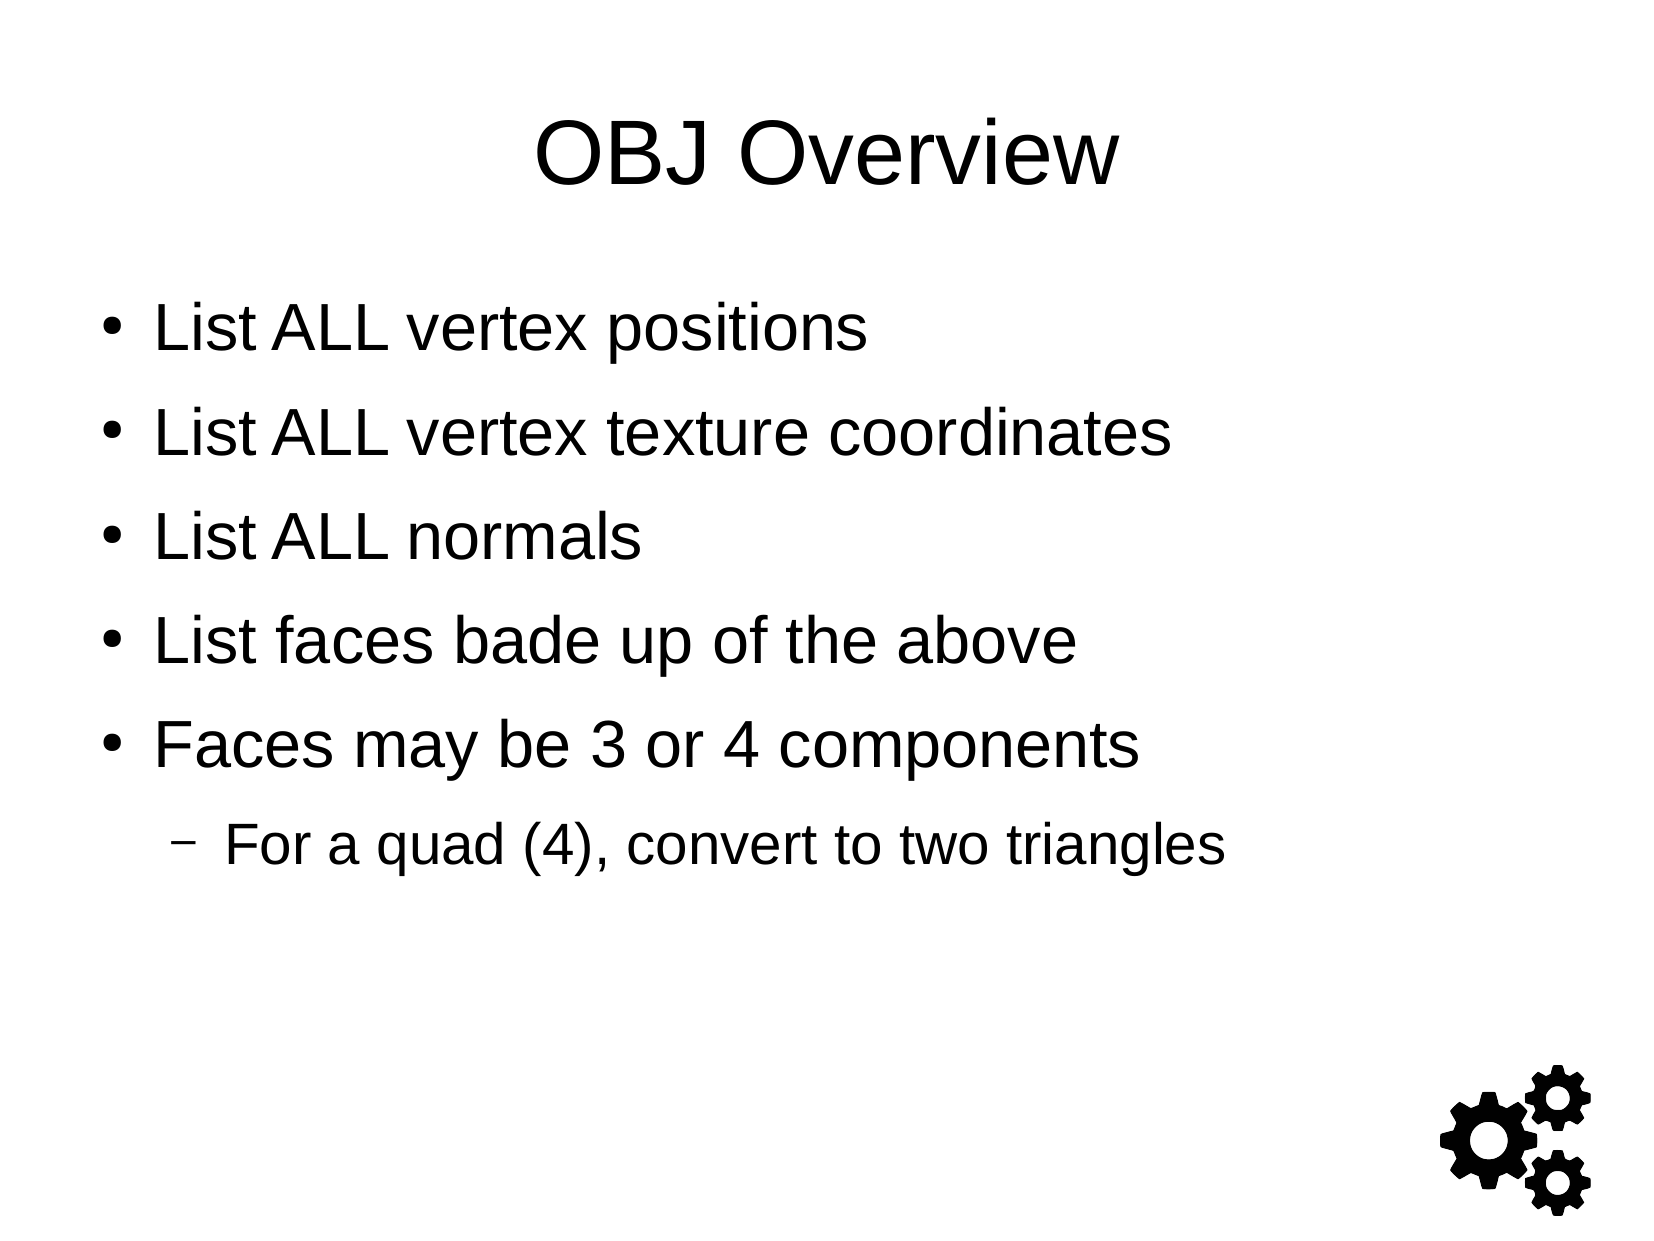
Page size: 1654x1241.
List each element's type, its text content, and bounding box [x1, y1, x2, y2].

title OBJ Overview [82, 49, 1571, 257]
picture [1440, 1065, 1591, 1216]
list List ALL vertex positions List ALL vertex texture coordinates List ALL normals List faces bade up of the above Faces may be 3 or 4 components For a quad (4), convert to two triangles [82, 290, 1571, 1010]
